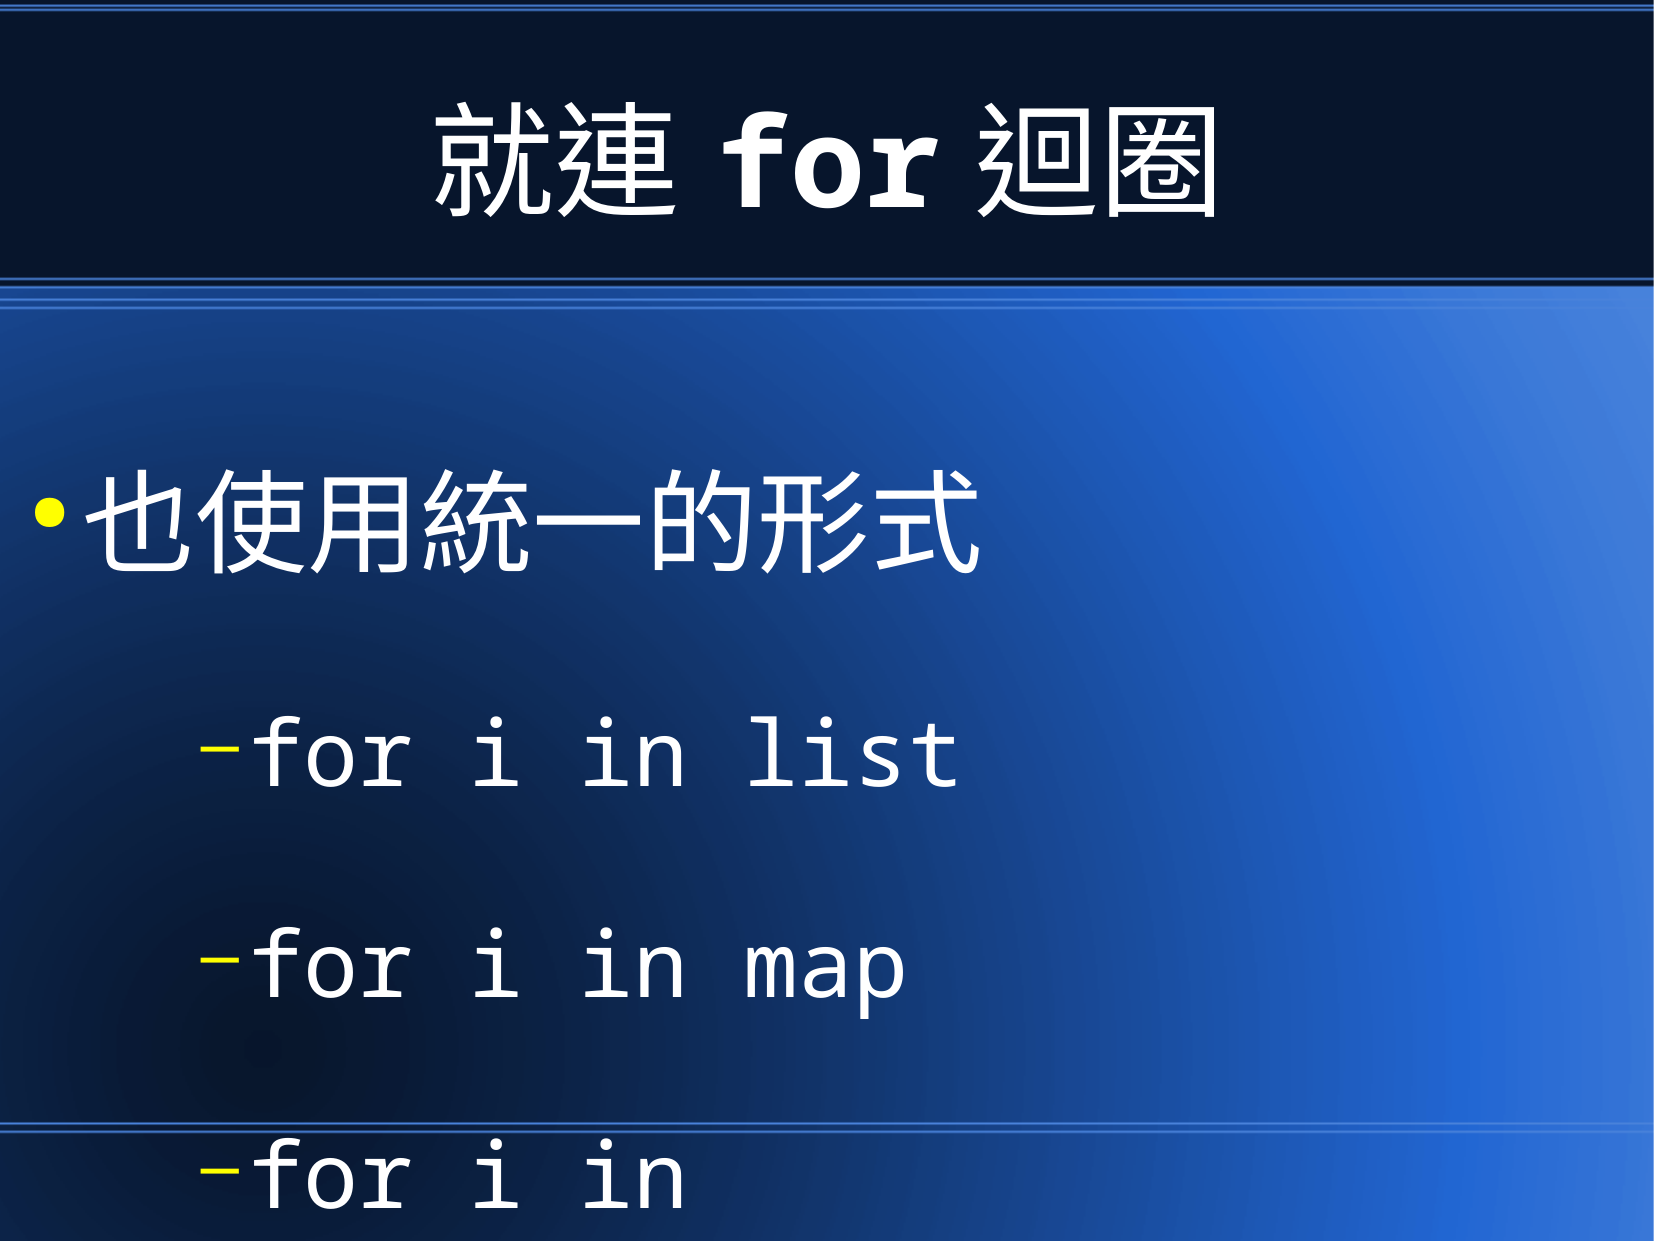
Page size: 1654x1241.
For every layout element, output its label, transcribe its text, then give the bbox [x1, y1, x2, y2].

list 也使用統一的形式 for i in list for i in map for i in range(from,to,step) [11, 352, 1548, 1241]
title 就連for迴圈 [82, 49, 1571, 257]
picture [0, 0, 1654, 1241]
